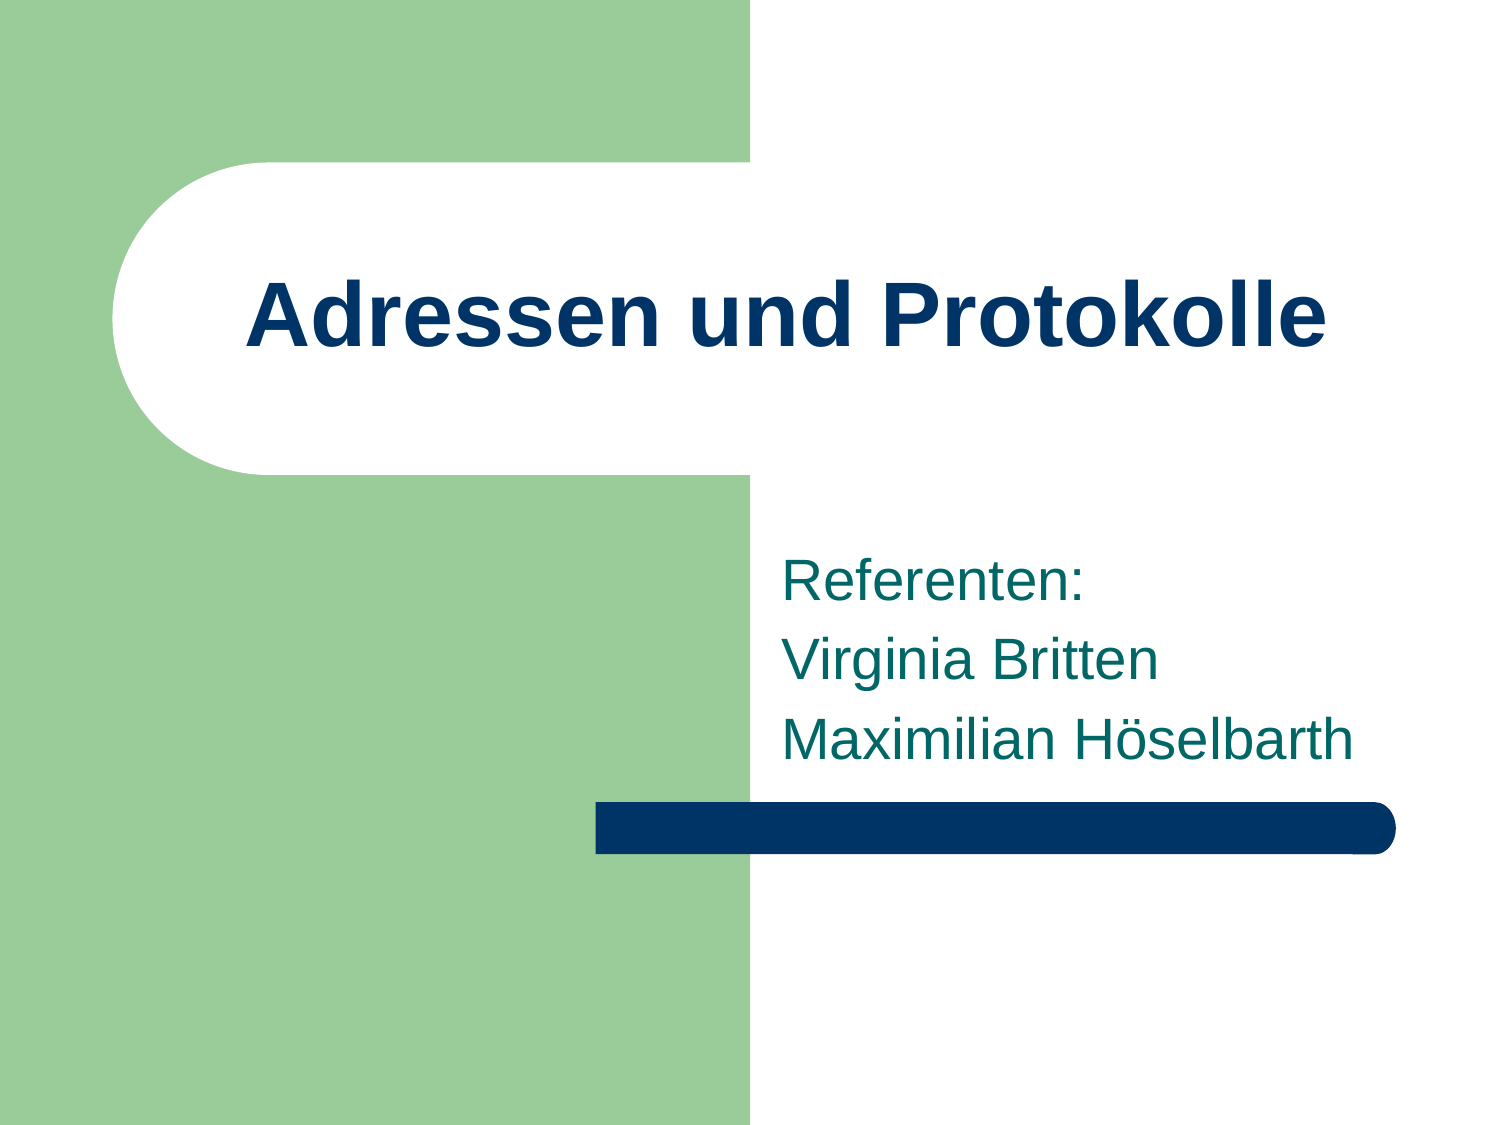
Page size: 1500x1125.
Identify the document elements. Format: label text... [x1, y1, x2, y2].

subtitle Referenten: Virginia Britten Maximilian Höselbarth [766, 480, 1426, 780]
title Adressen und Protokolle [112, 162, 1463, 475]
